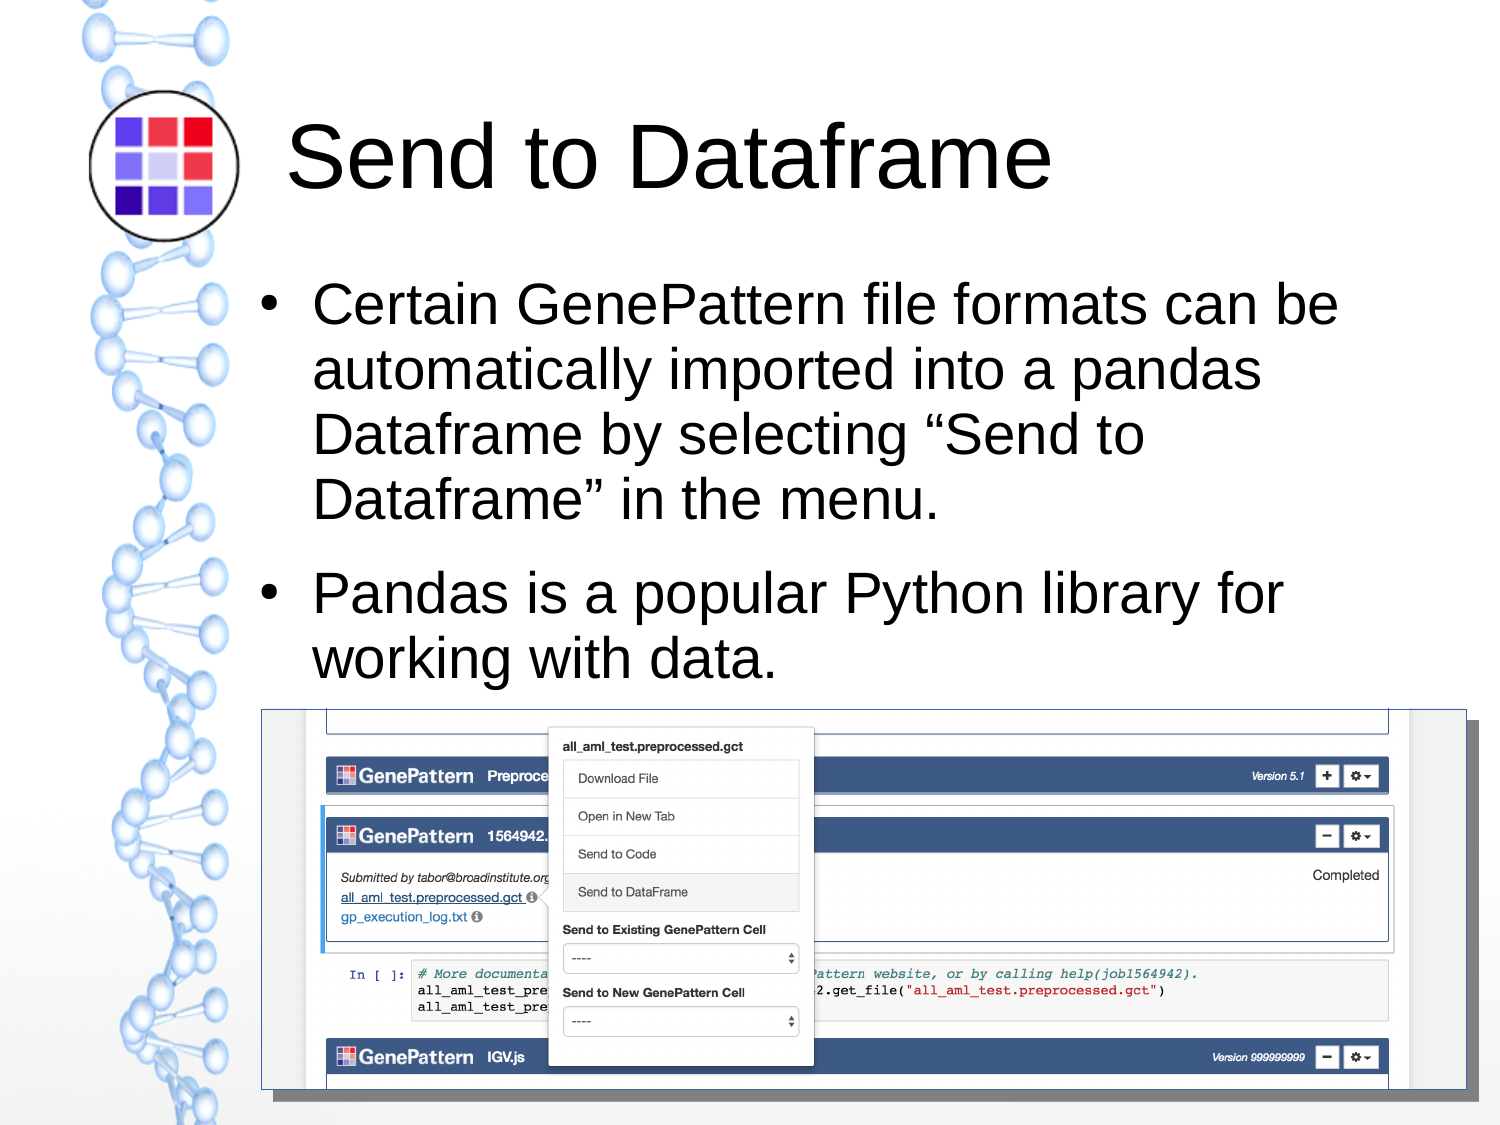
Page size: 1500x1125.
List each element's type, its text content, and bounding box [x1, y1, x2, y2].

list Certain GenePattern file formats can be automatically imported into a pandas Dataframe by selecting “Send to Dataframe” in the menu. Pandas is a popular Python library for working with data. [241, 271, 1447, 924]
picture [0, 0, 1500, 1125]
title Send to Dataframe [285, 36, 1426, 271]
